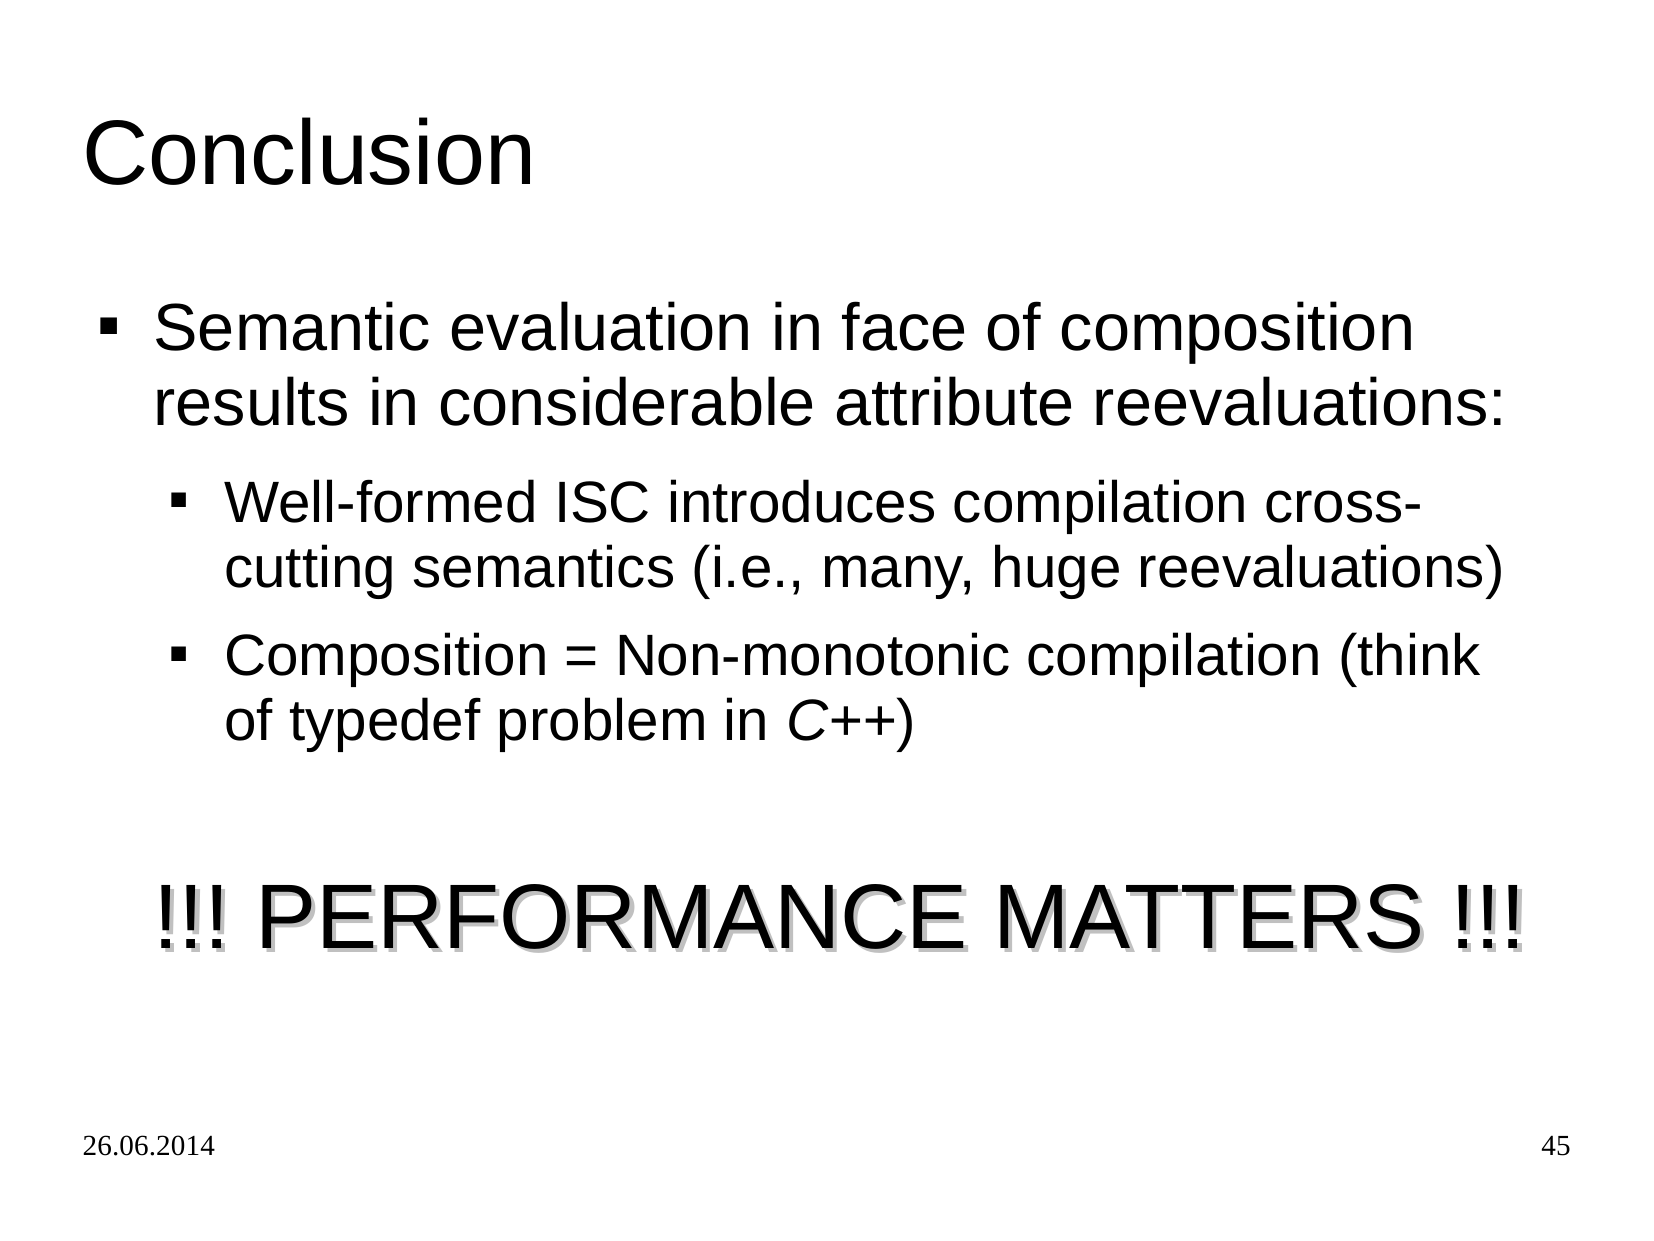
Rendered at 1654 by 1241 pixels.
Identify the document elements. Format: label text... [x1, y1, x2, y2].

title Conclusion [82, 49, 1571, 257]
list Semantic evaluation in face of composition results in considerable attribute reevaluations: Well-formed ISC introduces compilation cross-cutting semantics (i.e., many, huge reevaluations) Composition = Non-monotonic compilation (think of typedef problem in C++) !!! PERFORMANCE MATTERS !!! [82, 290, 1538, 1010]
